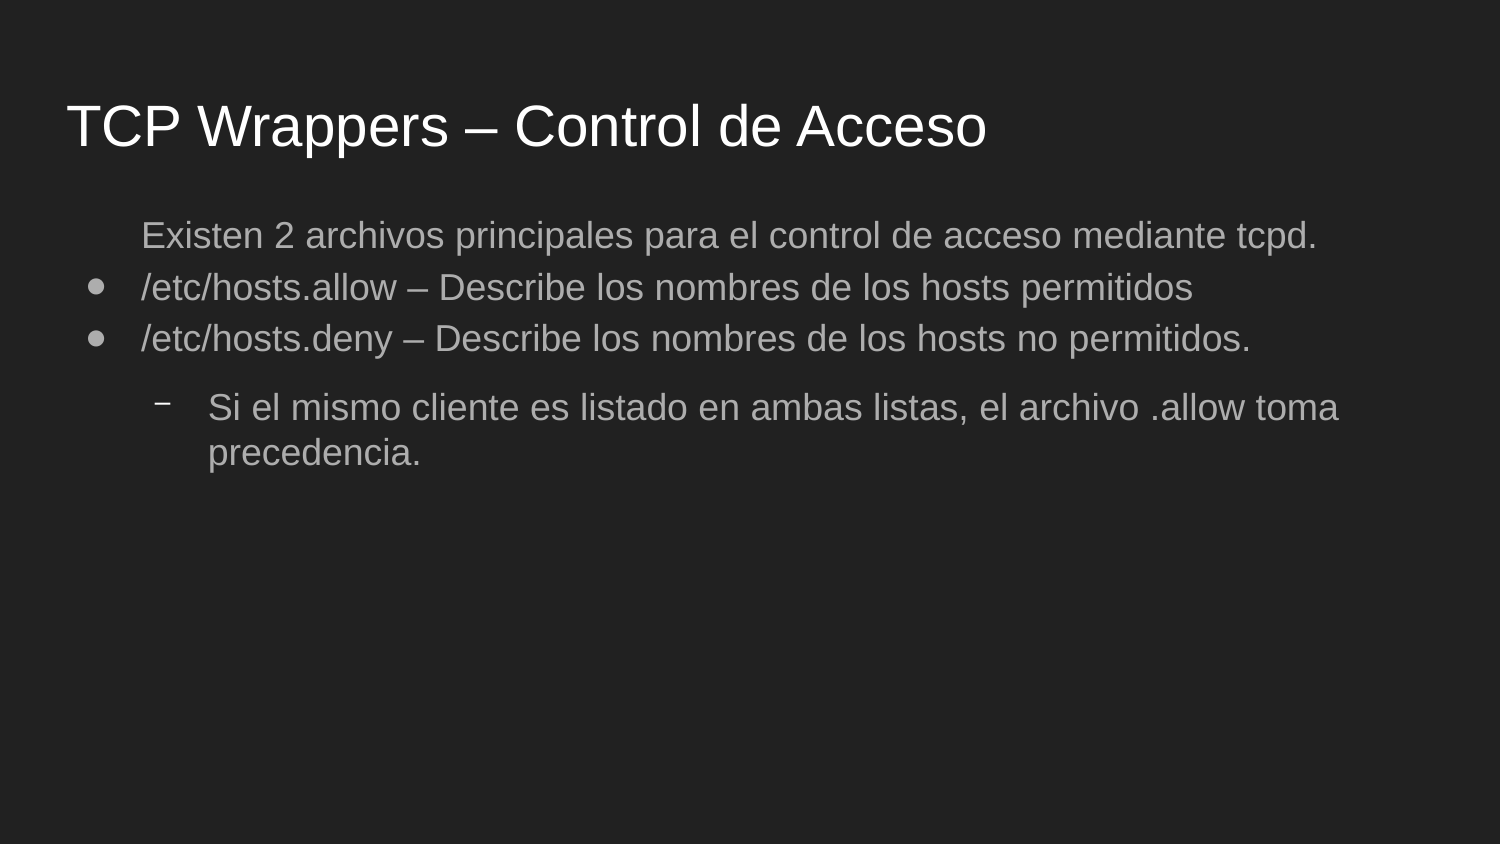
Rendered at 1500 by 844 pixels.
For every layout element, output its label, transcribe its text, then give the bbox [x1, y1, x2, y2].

list Existen 2 archivos principales para el control de acceso mediante tcpd. /etc/hosts.allow – Describe los nombres de los hosts permitidos /etc/hosts.deny – Describe los nombres de los hosts no permitidos. Si el mismo cliente es listado en ambas listas, el archivo .allow toma precedencia. [51, 189, 1456, 750]
title TCP Wrappers – Control de Acceso [51, 72, 1449, 167]
